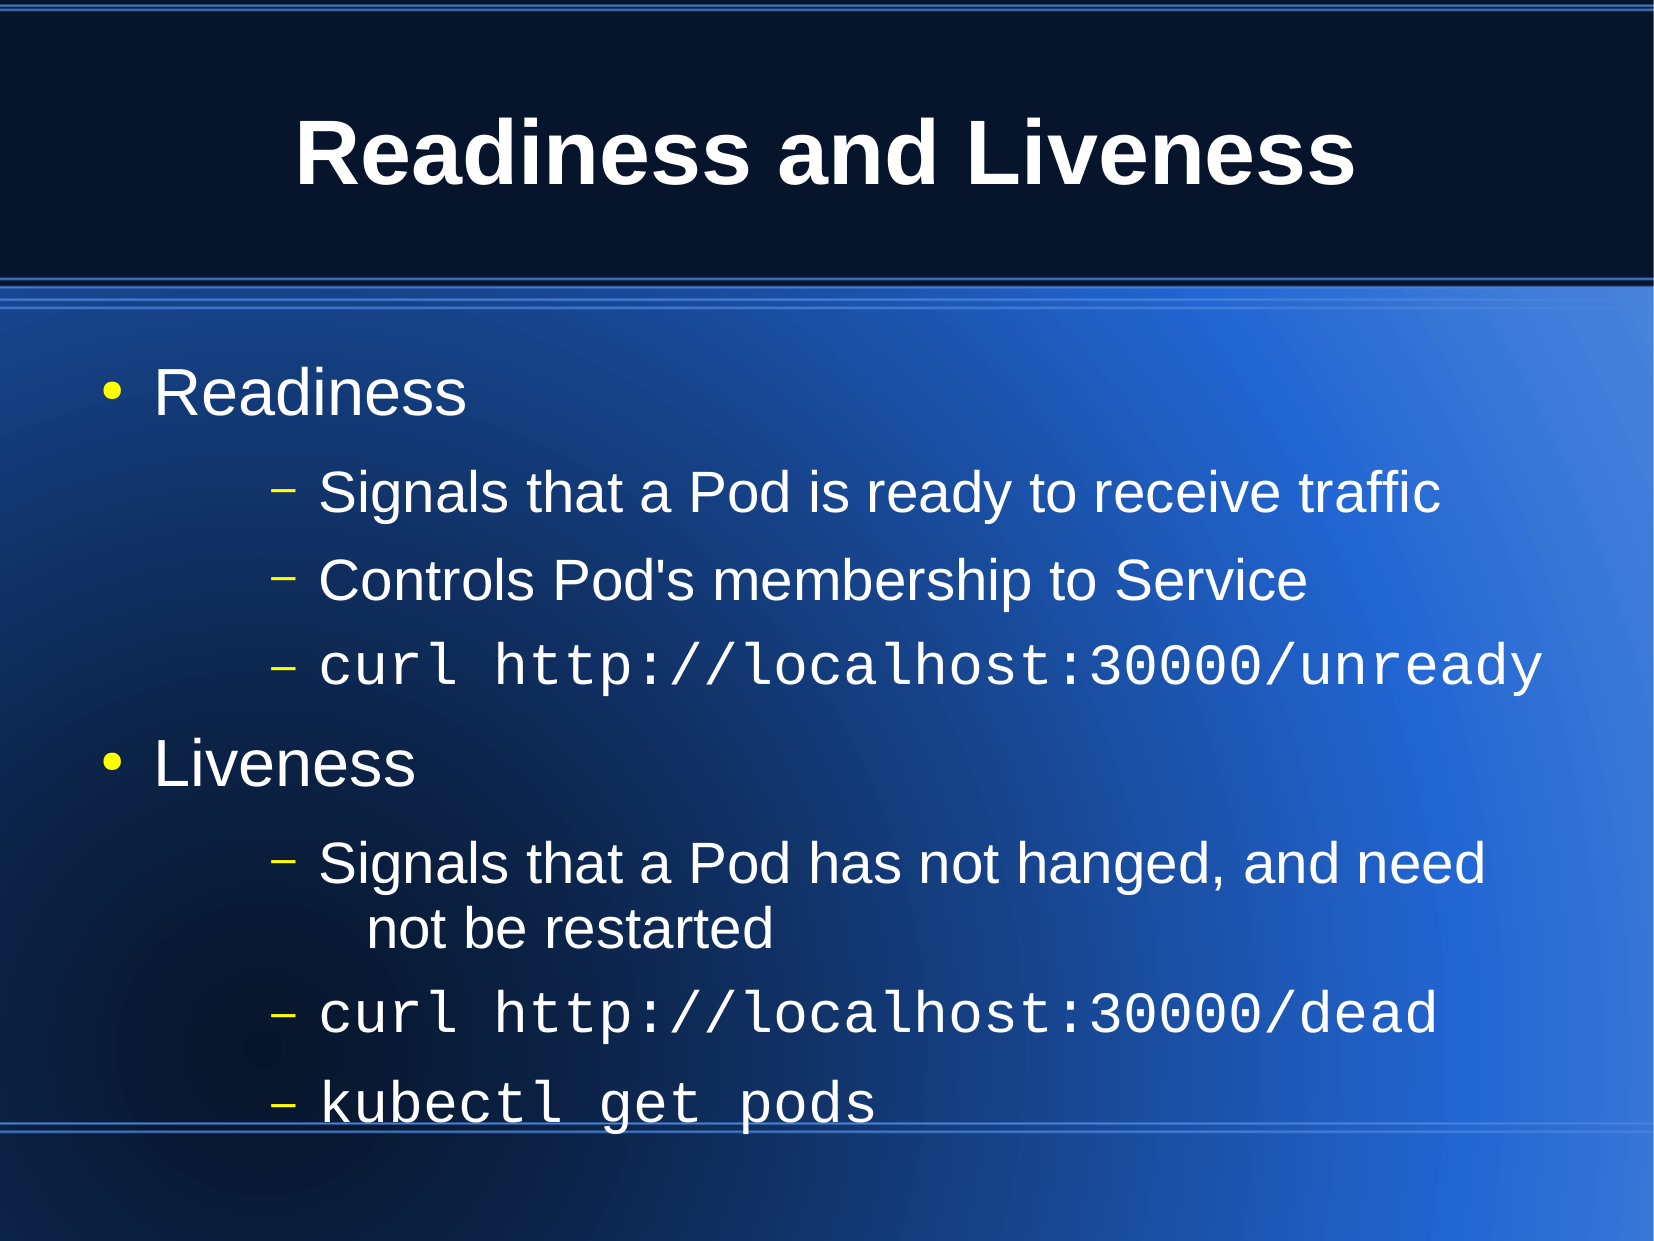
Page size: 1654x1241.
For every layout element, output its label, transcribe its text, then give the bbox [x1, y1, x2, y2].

title Readiness and Liveness [82, 49, 1571, 257]
picture [0, 0, 1654, 1241]
list Readiness Signals that a Pod is ready to receive traffic Controls Pod's membership to Service curl http://localhost:30000/unready Liveness Signals that a Pod has not hanged, and need not be restarted curl http://localhost:30000/dead kubectl get pods [82, 355, 1571, 1140]
